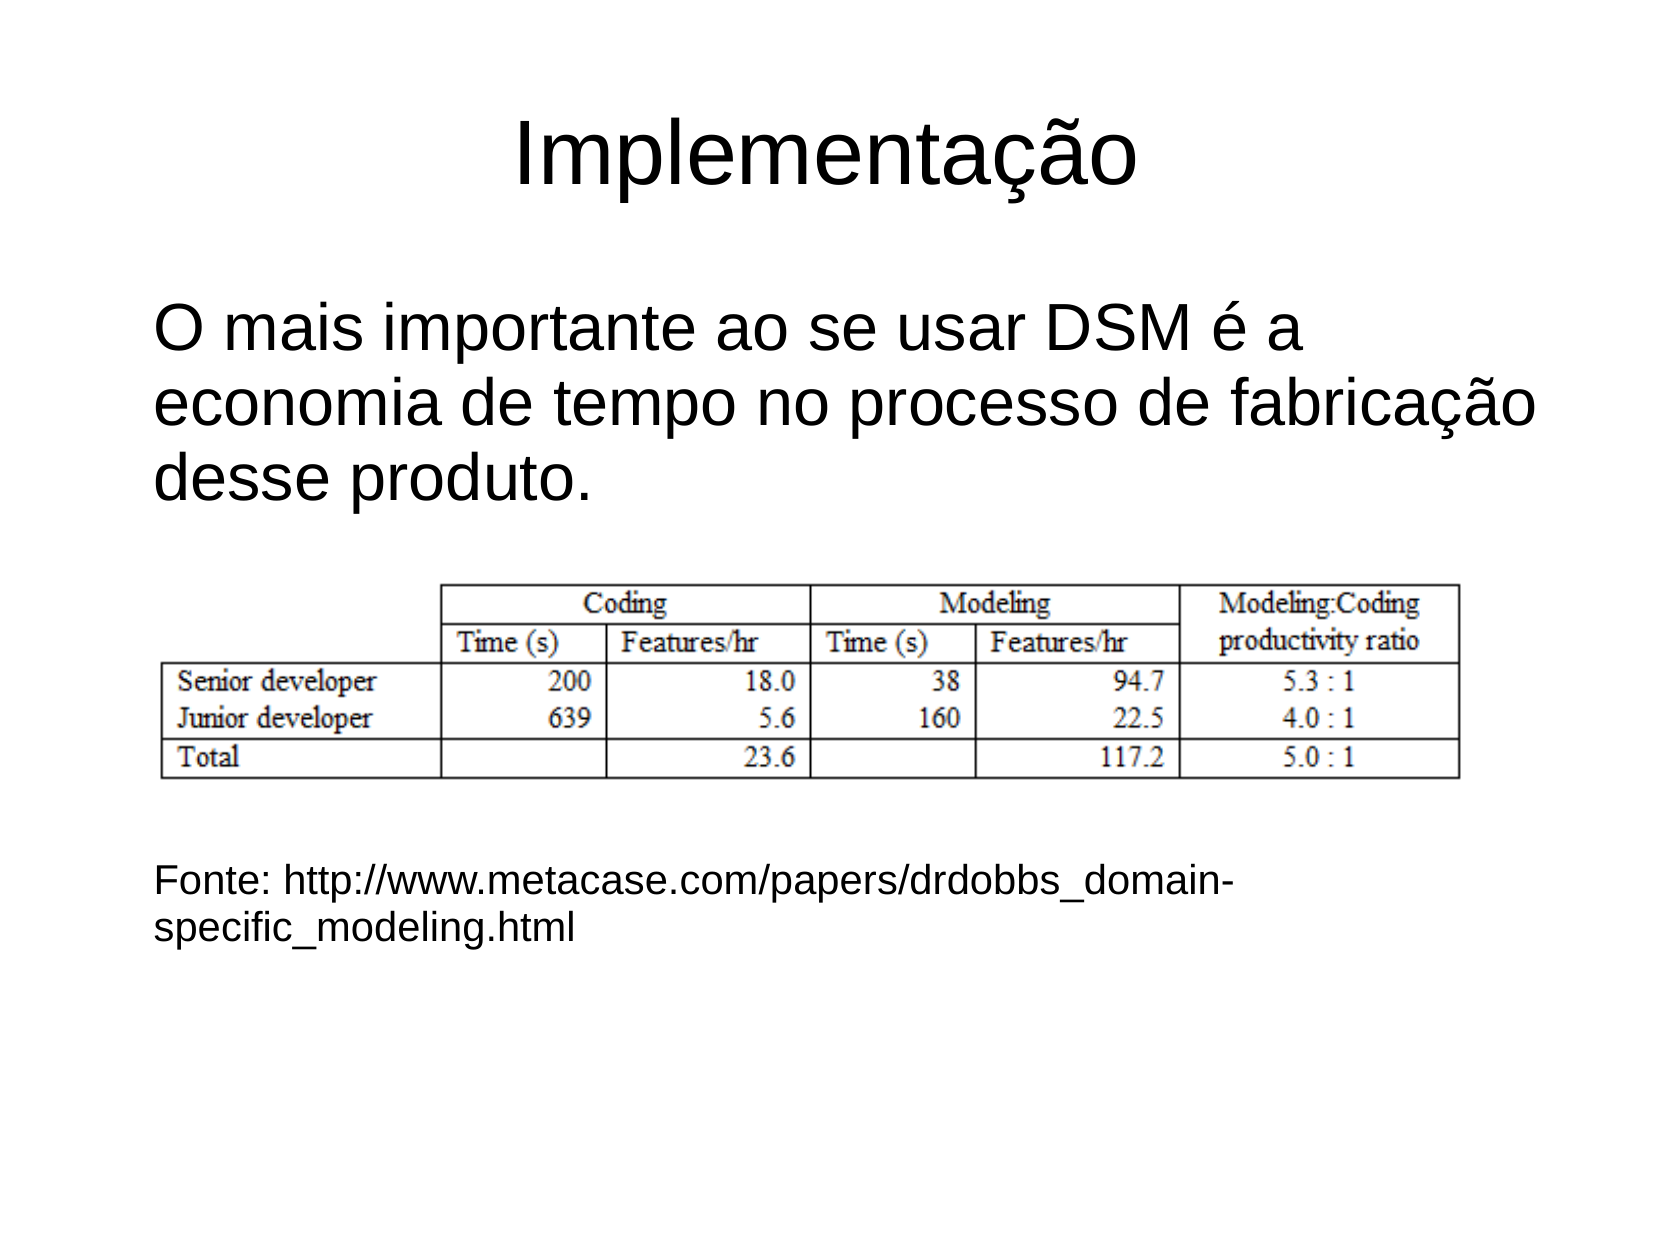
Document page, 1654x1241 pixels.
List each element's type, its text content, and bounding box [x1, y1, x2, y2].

list O mais importante ao se usar DSM é a economia de tempo no processo de fabricação desse produto. Fonte: http://www.metacase.com/papers/drdobbs_domain-specific_modeling.html [82, 290, 1571, 1155]
title Implementação [82, 56, 1571, 250]
picture [147, 560, 1473, 800]
